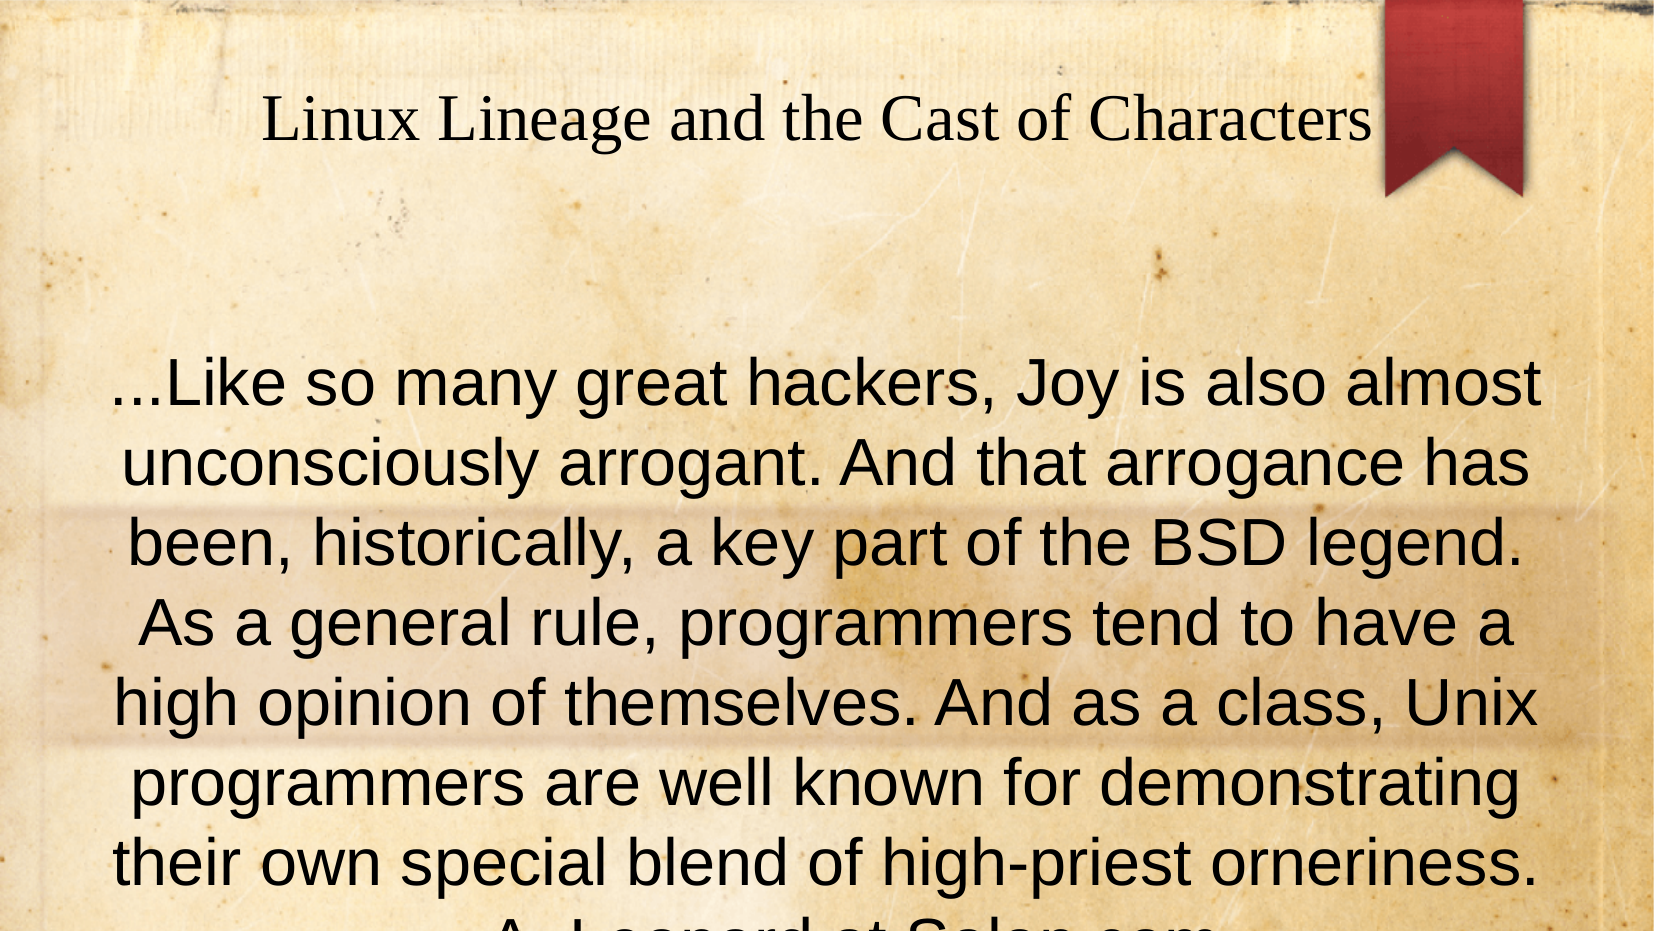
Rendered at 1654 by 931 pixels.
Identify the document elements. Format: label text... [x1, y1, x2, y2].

text_box Linux Lineage and the Cast of Characters [82, 47, 1571, 180]
picture [0, 0, 1654, 931]
text_box ...Like so many great hackers, Joy is also almost unconsciously arrogant. And that arrogance has been, historically, a key part of the BSD legend. As a general rule, programmers tend to have a high opinion of themselves. And as a class, Unix programmers are well known for demonstrating their own special blend of high-priest orneriness. - A. Leonard at Salon.com [82, 299, 1571, 931]
